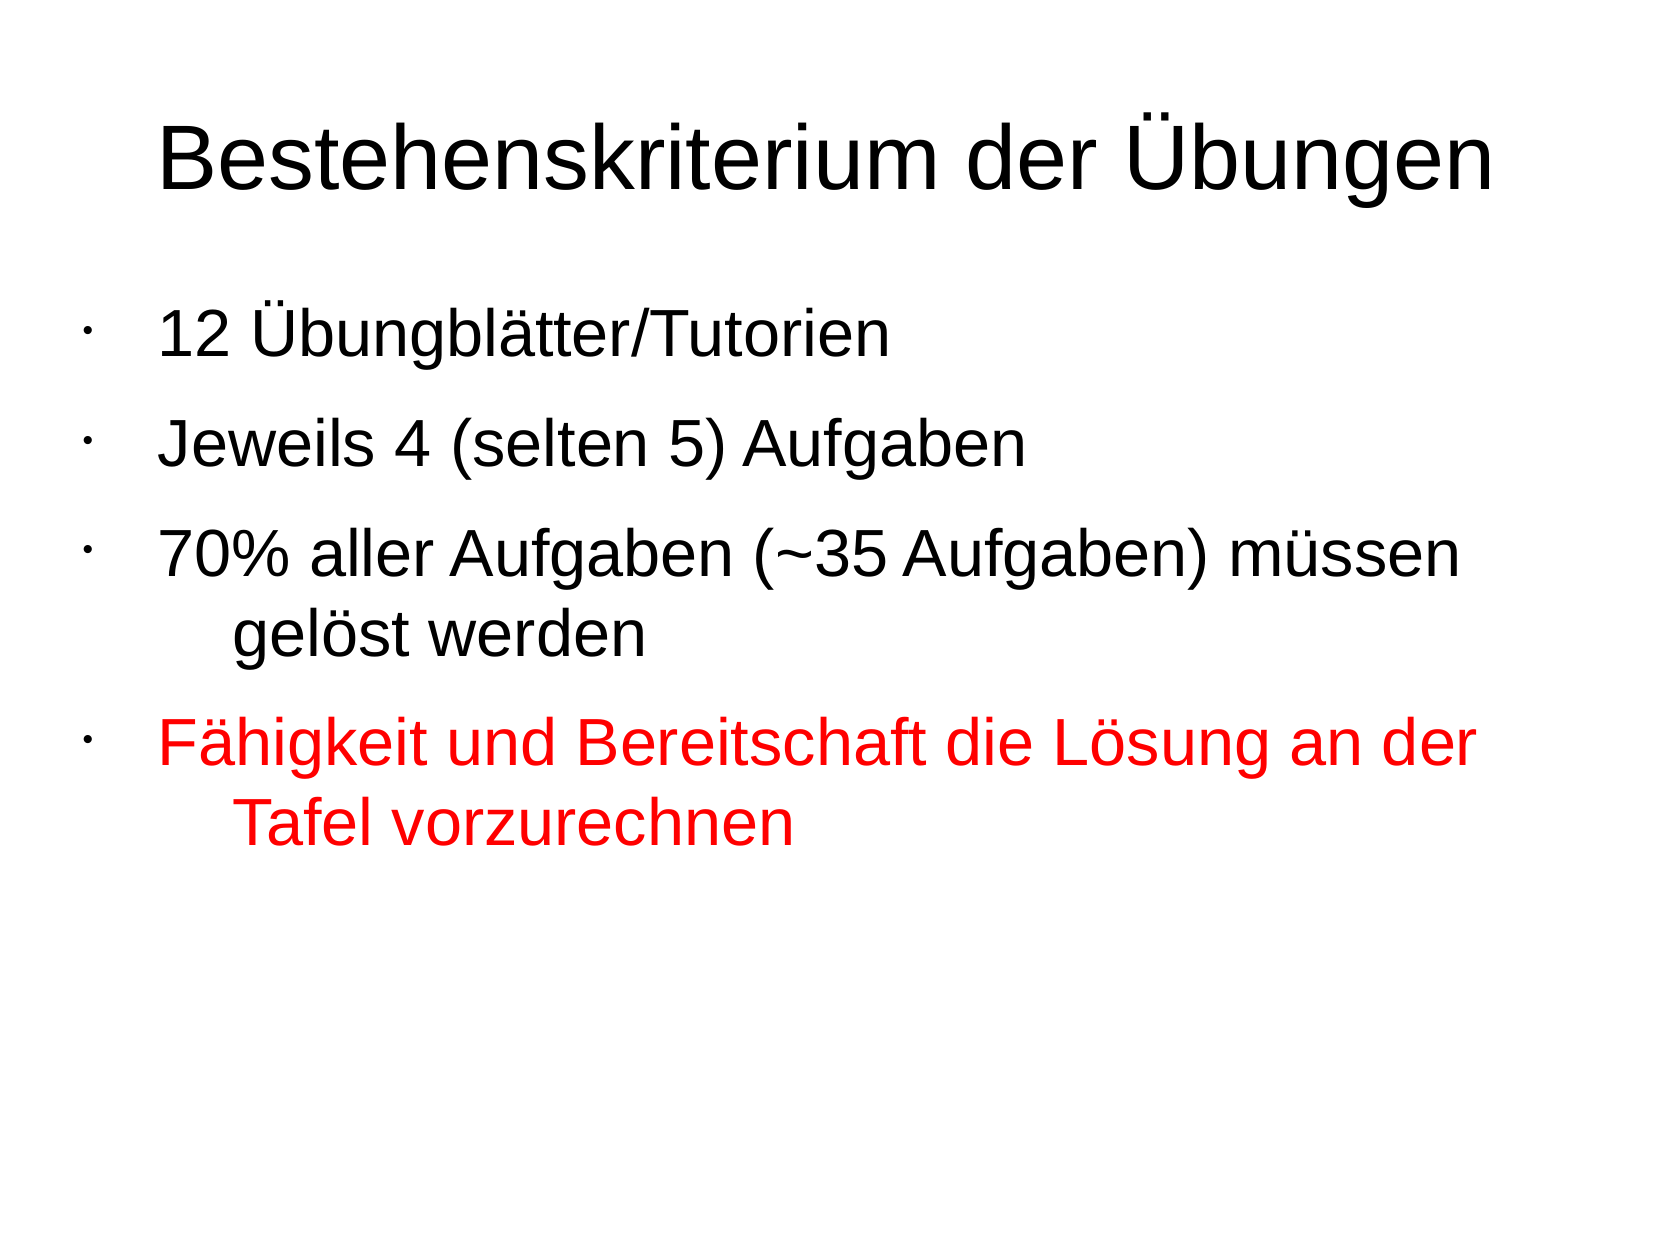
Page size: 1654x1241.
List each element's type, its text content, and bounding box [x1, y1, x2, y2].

list 12 Übungblätter/Tutorien Jeweils 4 (selten 5) Aufgaben 70% aller Aufgaben (~35 Aufgaben) müssen gelöst werden Fähigkeit und Bereitschaft die Lösung an der Tafel vorzurechnen [82, 290, 1571, 1010]
title Bestehenskriterium der Übungen [82, 49, 1571, 257]
